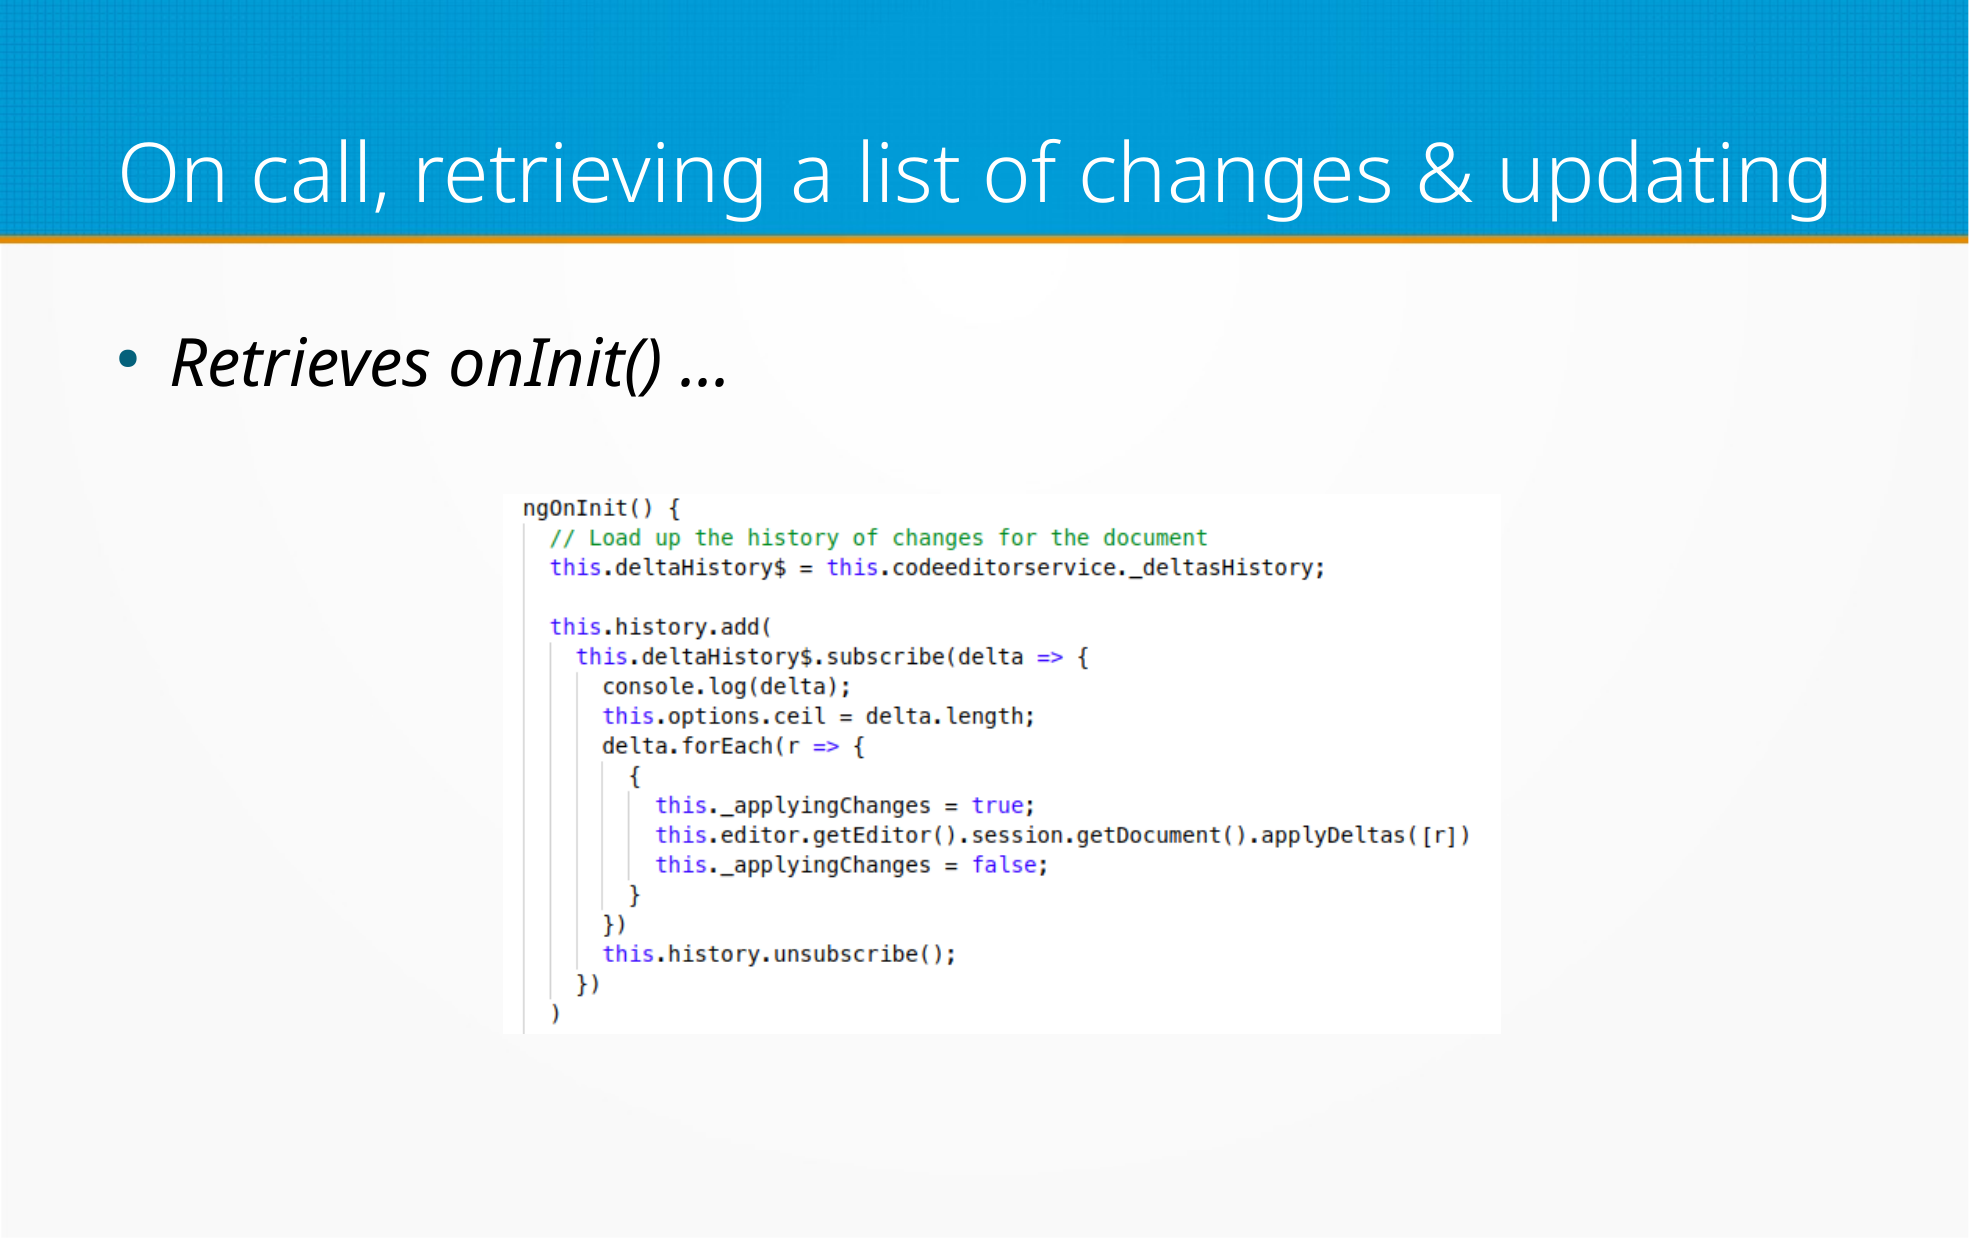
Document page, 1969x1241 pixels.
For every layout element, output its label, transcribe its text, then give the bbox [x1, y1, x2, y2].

title On call, retrieving a list of changes & updating [98, 19, 1870, 227]
picture [0, 233, 1969, 1241]
list Retrieves onInit() ... [98, 315, 1861, 1081]
